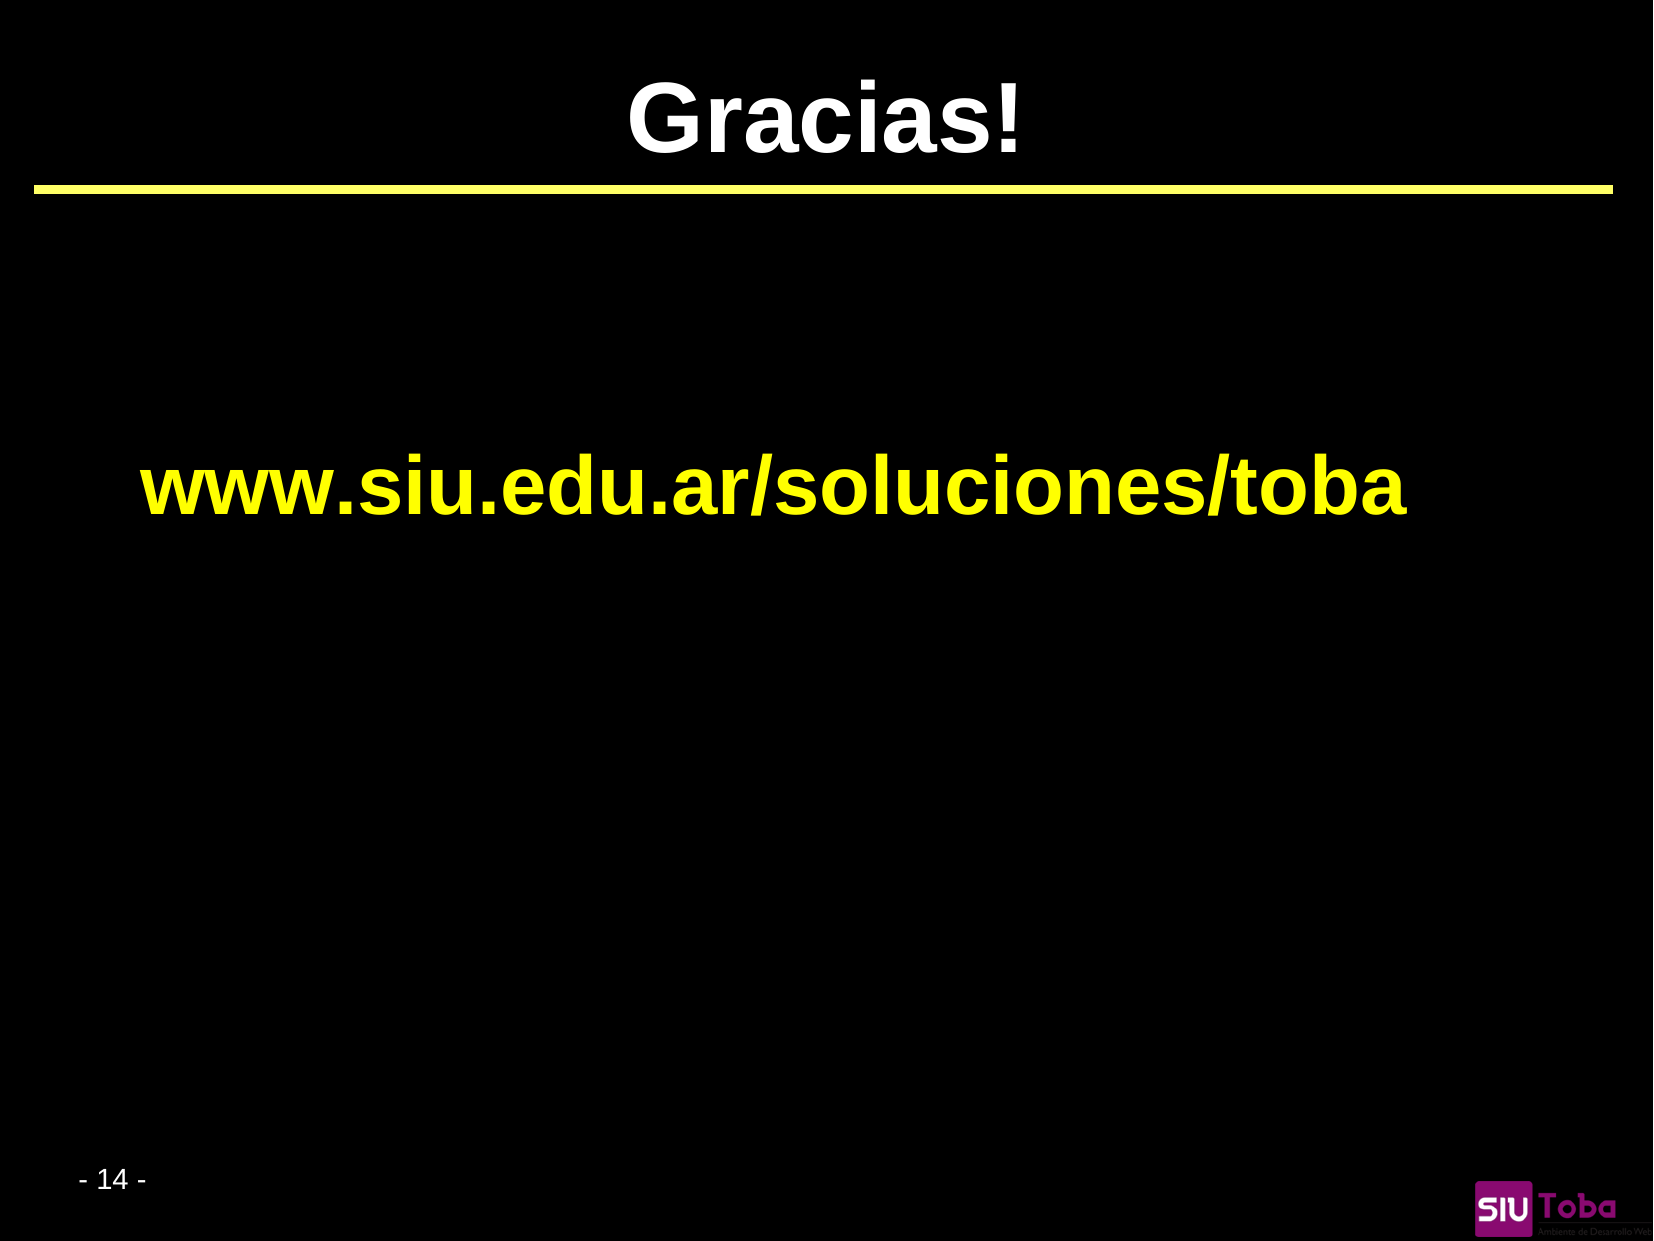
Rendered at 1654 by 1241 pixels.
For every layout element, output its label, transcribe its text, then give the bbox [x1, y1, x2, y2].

title Gracias! [58, 47, 1594, 188]
picture [1475, 1181, 1652, 1237]
list www.siu.edu.ar/soluciones/toba [122, 439, 1577, 745]
